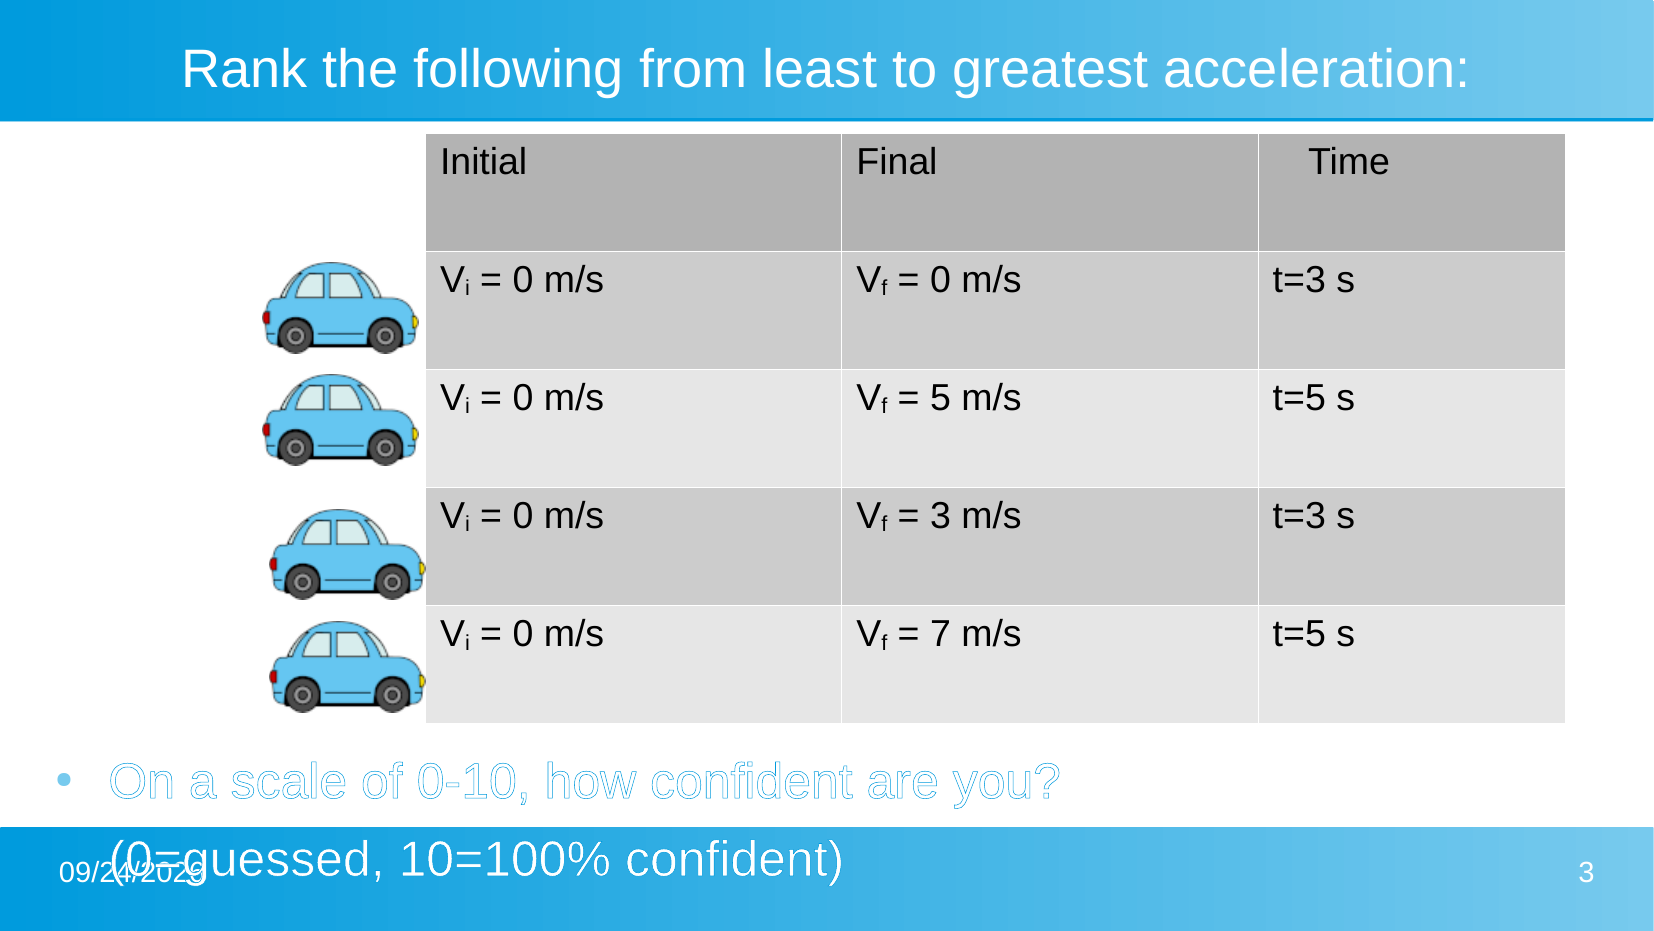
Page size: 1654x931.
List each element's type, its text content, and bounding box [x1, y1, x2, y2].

table_cell Vi = 0 m/s [426, 370, 841, 487]
picture [262, 262, 419, 354]
table_header Final [842, 134, 1258, 251]
table_cell t=5 s [1259, 606, 1565, 723]
picture [269, 509, 426, 601]
table_cell Vf = 5 m/s [842, 370, 1258, 487]
picture [269, 621, 426, 713]
list On a scale of 0-10, how confident are you? (0=guessed, 10=100% confident) [37, 675, 1573, 931]
table_cell Vi = 0 m/s [426, 606, 841, 723]
table_cell Vi = 0 m/s [426, 488, 841, 605]
title Rank the following from least to greatest acceleration: [59, 8, 1595, 130]
table_cell Vf = 0 m/s [842, 252, 1258, 369]
table_cell Vf = 3 m/s [842, 488, 1258, 605]
table_cell Vf = 7 m/s [842, 606, 1258, 723]
table_cell t=5 s [1259, 370, 1565, 487]
table_header Time [1259, 134, 1565, 251]
table_header Initial [426, 134, 841, 251]
picture [262, 374, 419, 466]
table_cell t=3 s [1259, 488, 1565, 605]
table_cell Vi = 0 m/s [426, 252, 841, 369]
table_cell t=3 s [1259, 252, 1565, 369]
